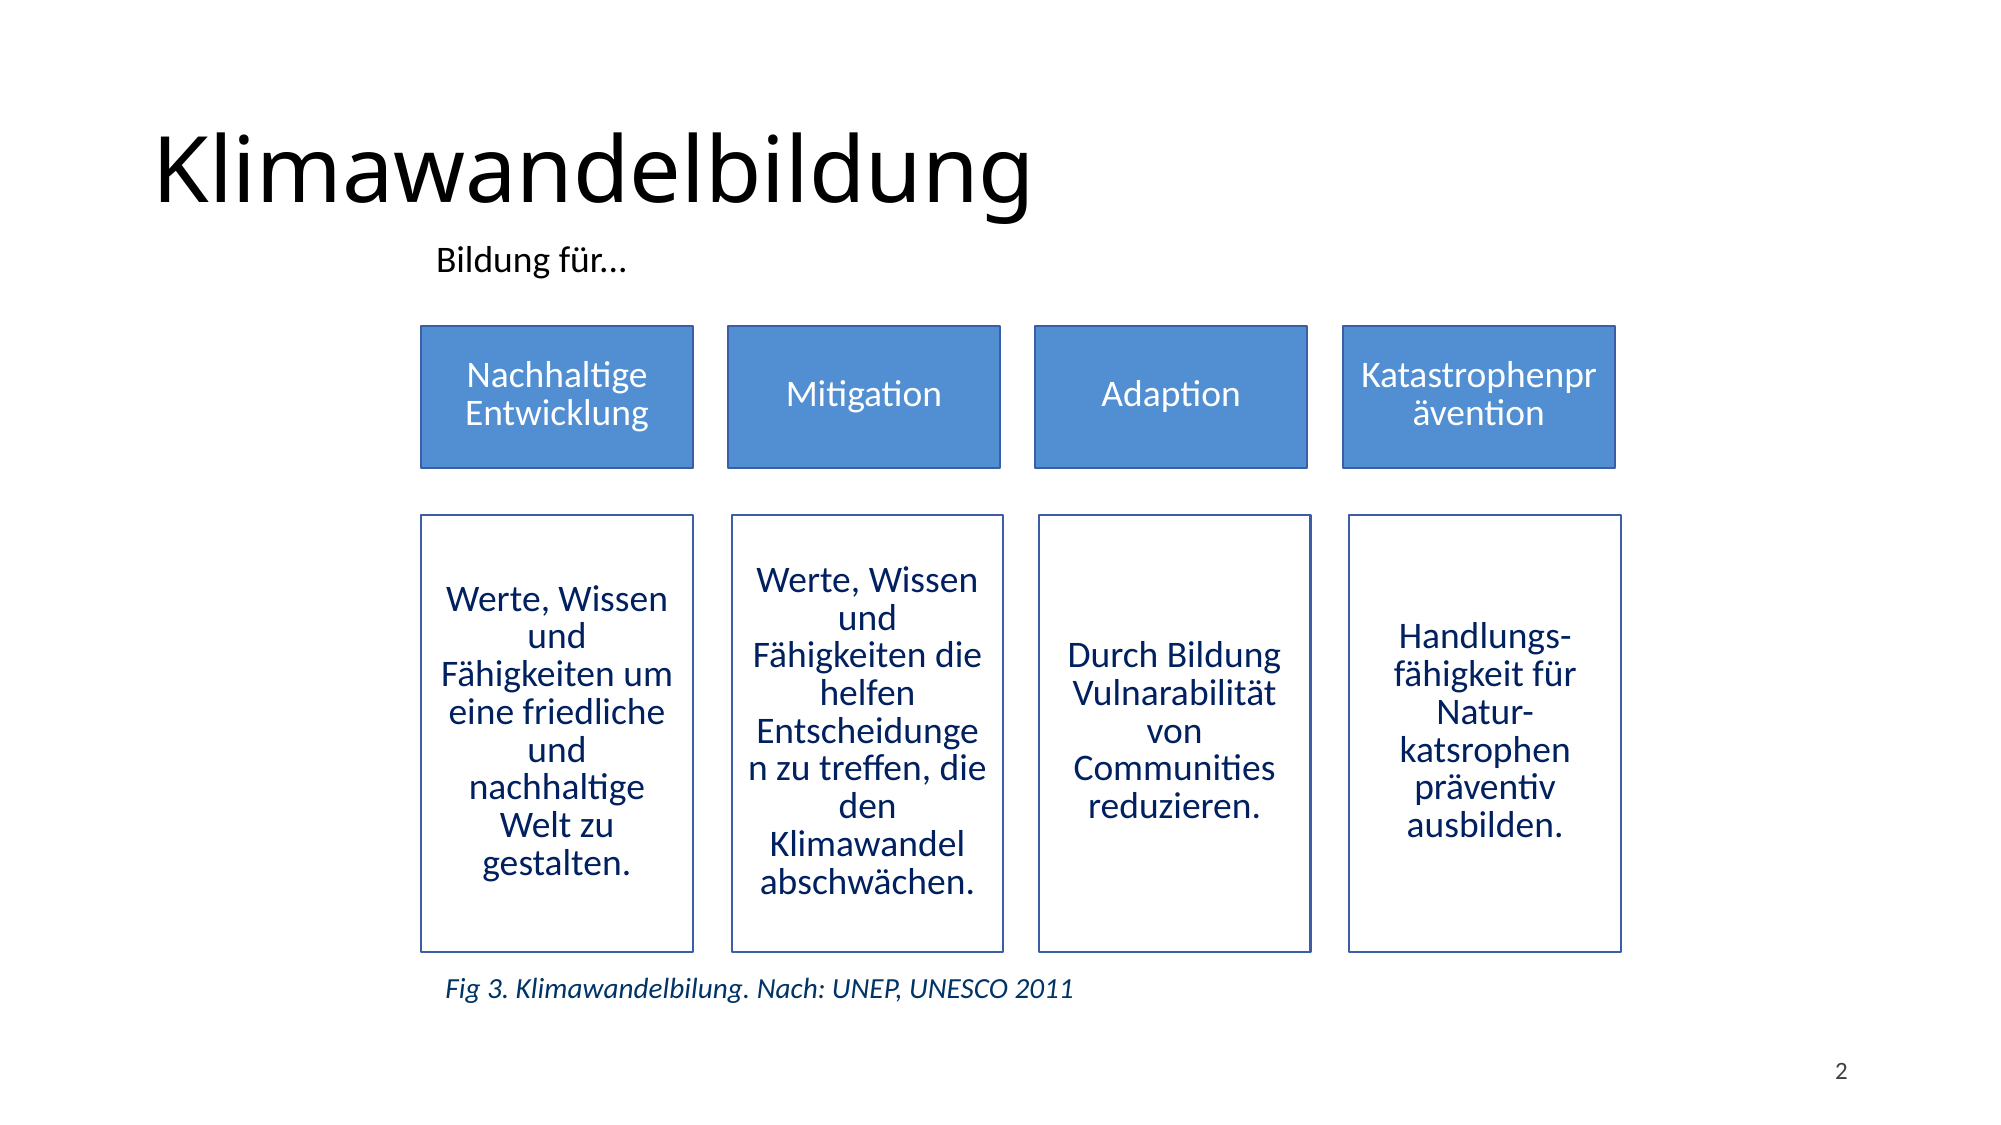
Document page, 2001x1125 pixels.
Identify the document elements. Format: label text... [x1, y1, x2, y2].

text_box Fig 3. Klimawandelbilung. Nach: UNEP, UNESCO 2011 [400, 969, 1284, 1062]
text_box Nachhaltige Entwicklung [421, 326, 693, 469]
text_box Werte, Wissen und Fähigkeiten um eine friedliche und nachhaltige Welt zu gestalten. [421, 515, 693, 953]
title Klimawandelbildung [137, 59, 1863, 278]
text_box Mitigation [728, 326, 1000, 469]
text_box Handlungs-fähigkeit für Natur-katsrophen präventiv ausbilden. [1349, 515, 1622, 953]
text_box Durch Bildung Vulnarabilität von Communities reduzieren. [1038, 515, 1311, 953]
slide_number 2 [1412, 1042, 1863, 1103]
text_box Adaption [1035, 326, 1307, 469]
text_box Bildung für... [421, 237, 882, 298]
text_box Katastrophenprävention [1342, 326, 1615, 469]
text_box Werte, Wissen und Fähigkeiten die helfen Entscheidungen zu treffen, die den Klimawandel abschwächen. [731, 515, 1004, 953]
